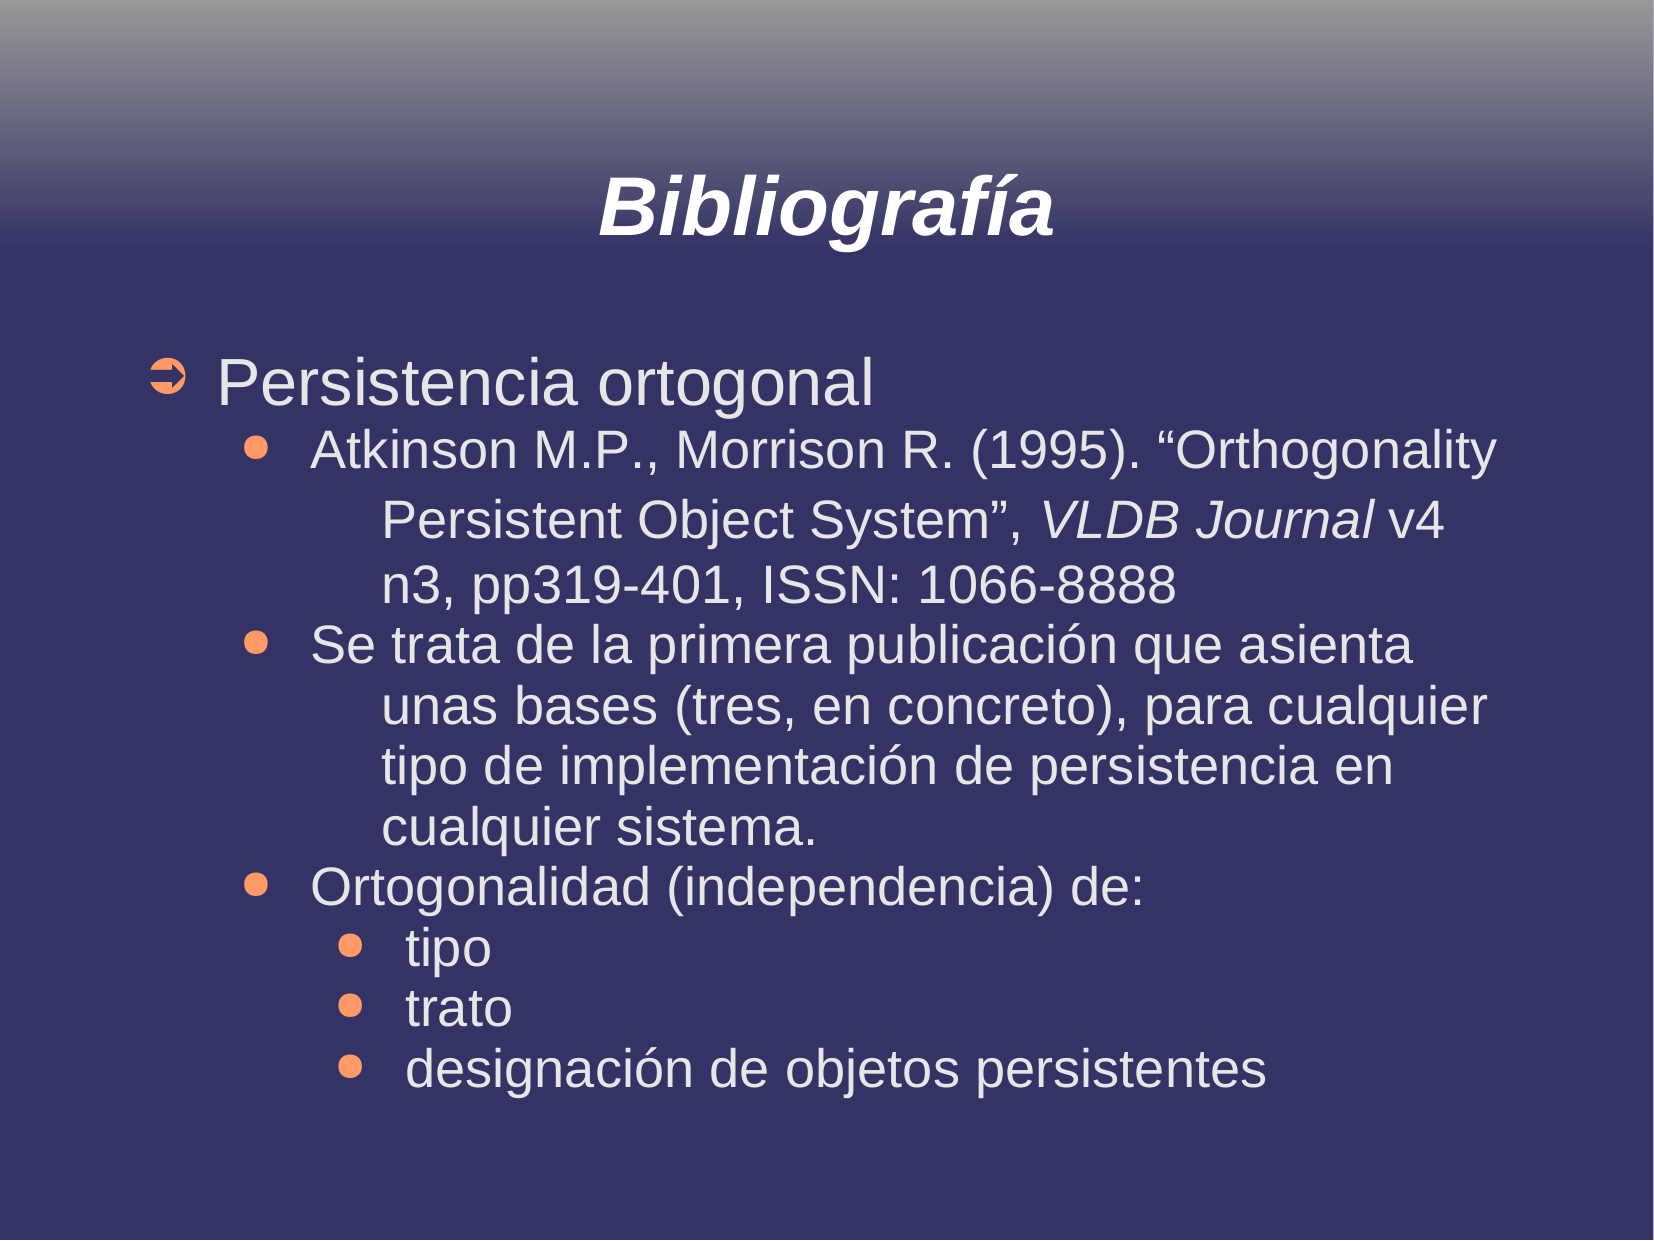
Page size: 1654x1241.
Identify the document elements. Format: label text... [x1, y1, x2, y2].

list Persistencia ortogonal Atkinson M.P., Morrison R. (1995). “Orthogonality Persistent Object System”, VLDB Journal v4 n3, pp319-401, ISSN: 1066-8888 Se trata de la primera publicación que asienta unas bases (tres, en concreto), para cualquier tipo de implementación de persistencia en cualquier sistema. Ortogonalidad (independencia) de: tipo trato designación de objetos persistentes [121, 344, 1534, 1123]
title Bibliografía [121, 102, 1534, 311]
